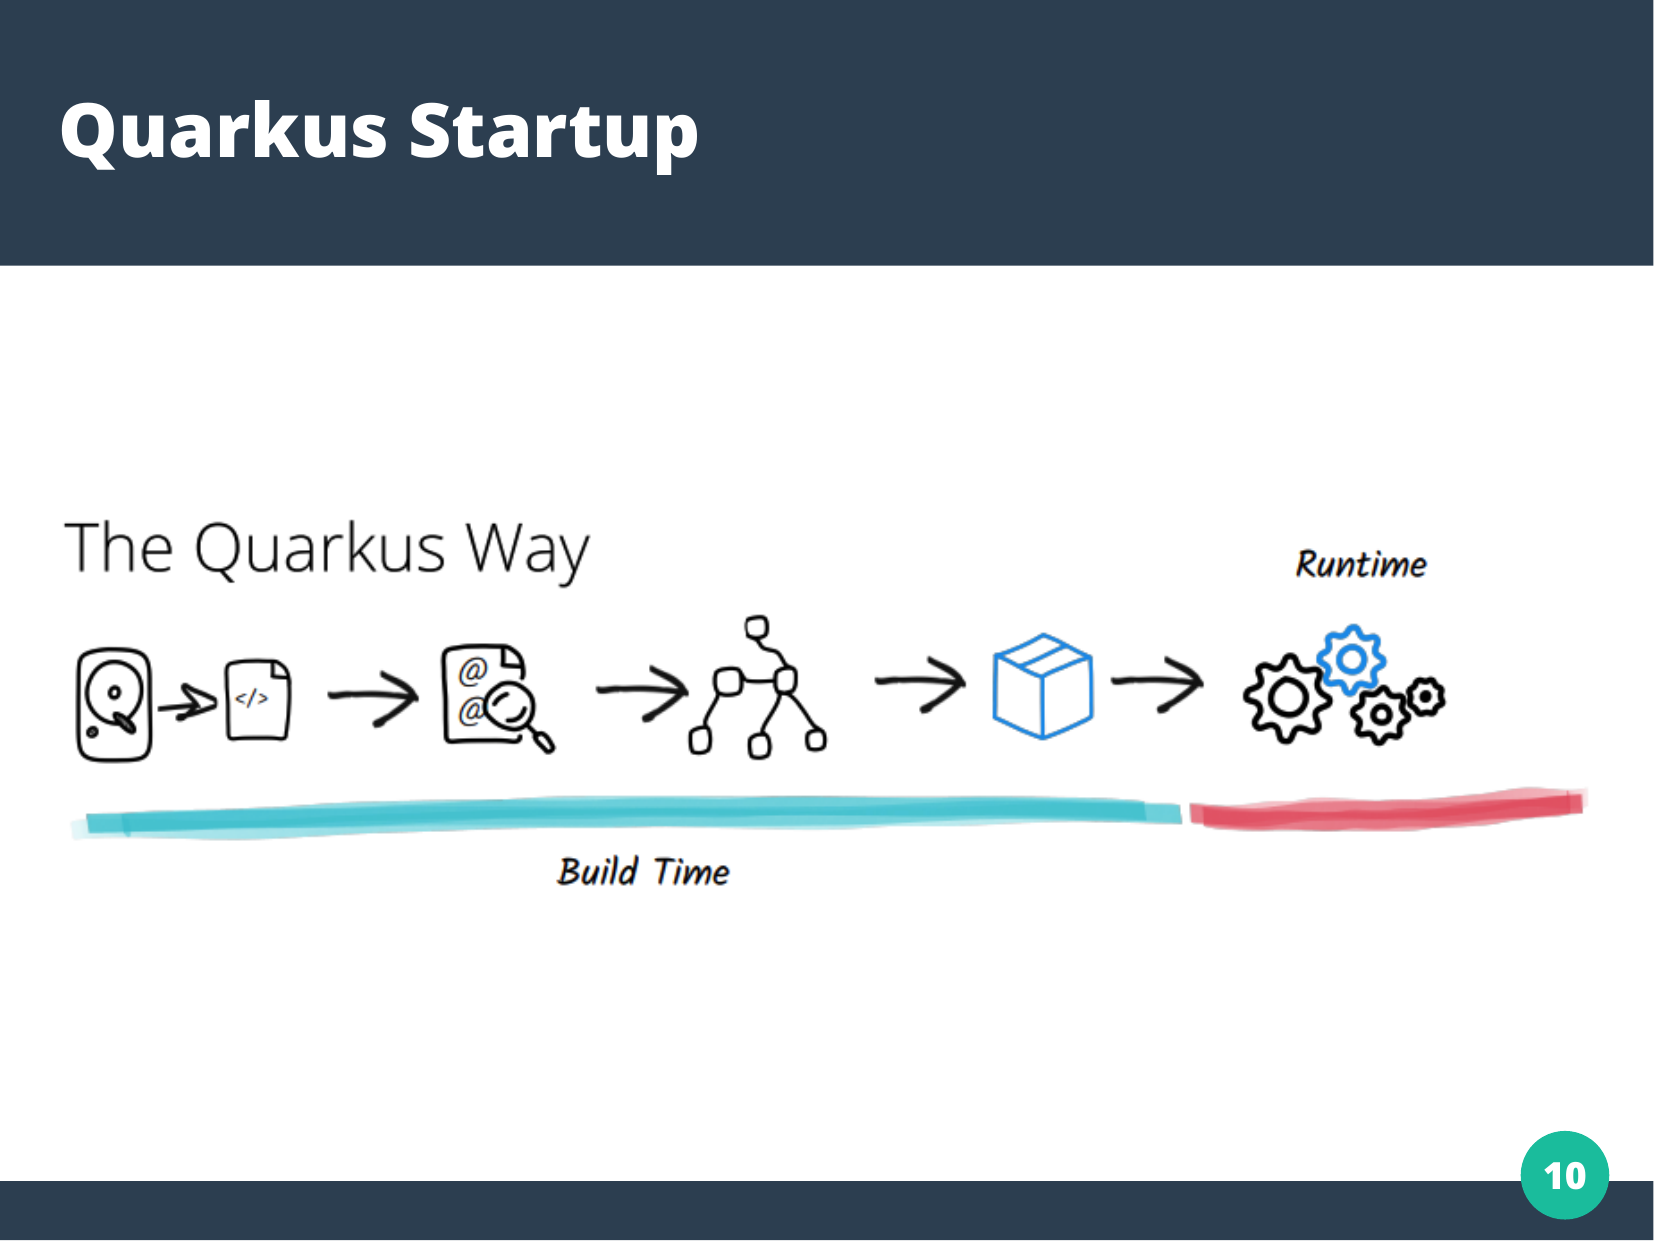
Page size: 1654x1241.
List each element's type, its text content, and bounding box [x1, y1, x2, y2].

title Quarkus Startup [59, 49, 1595, 207]
picture [49, 490, 1610, 935]
